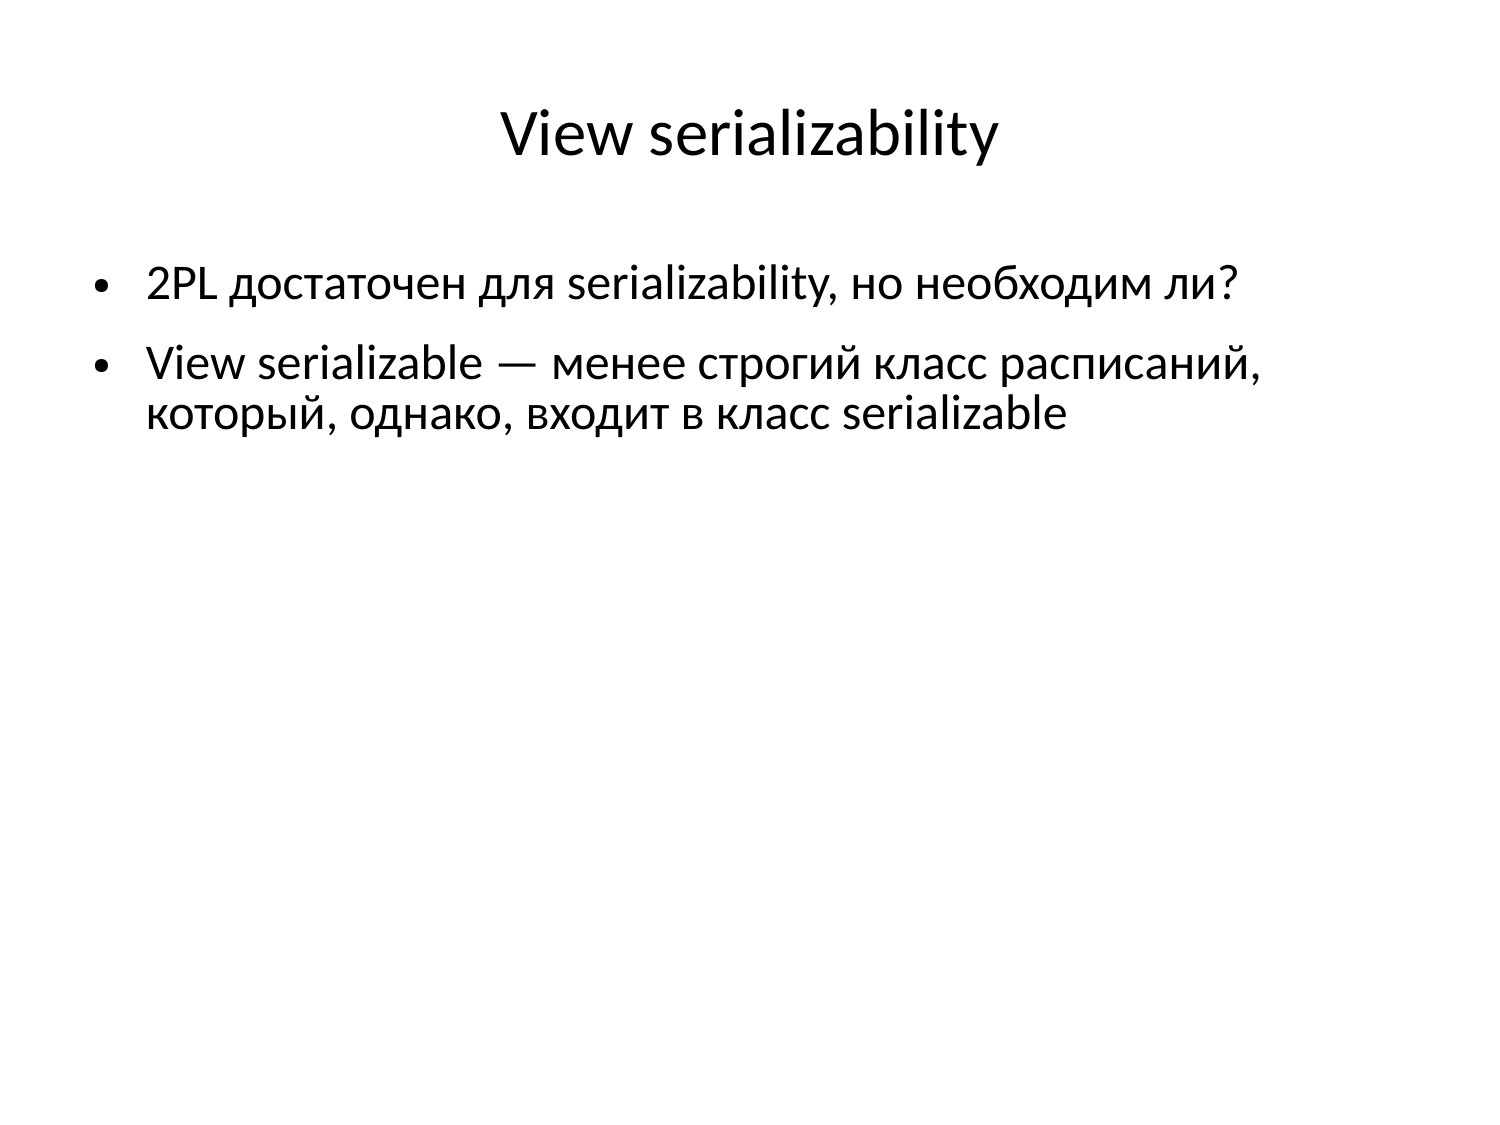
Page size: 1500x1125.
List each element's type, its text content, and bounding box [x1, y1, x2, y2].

list 2PL достаточен для serializability, но необходим ли? View serializable — менее строгий класс раcписаний, который, однако, входит в класс serializable [75, 262, 1426, 974]
title View serializability [75, 45, 1425, 233]
